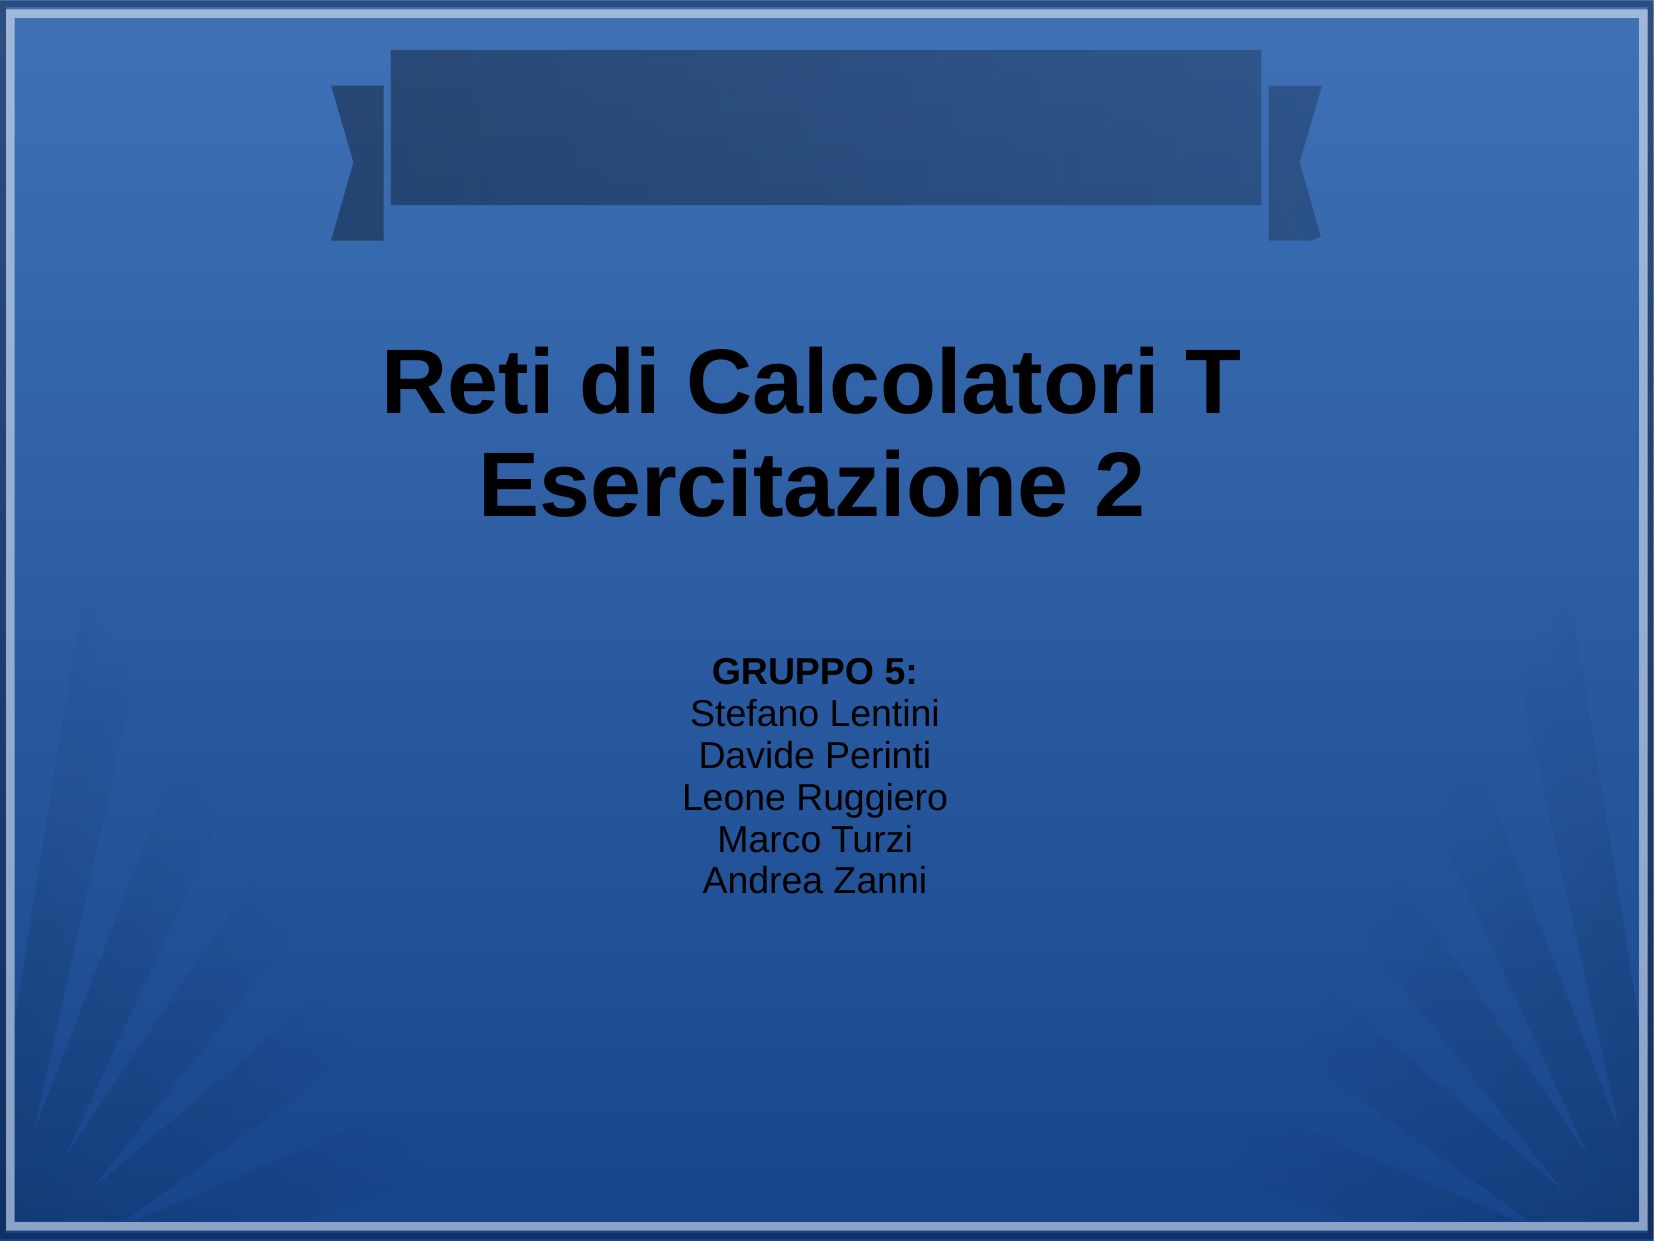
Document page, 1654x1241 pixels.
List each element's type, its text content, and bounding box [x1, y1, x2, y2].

text_box GRUPPO 5: Stefano Lentini Davide Perinti Leone Ruggiero Marco Turzi Andrea Zanni [637, 642, 993, 910]
title Reti di Calcolatori T Esercitazione 2 [236, 330, 1388, 536]
